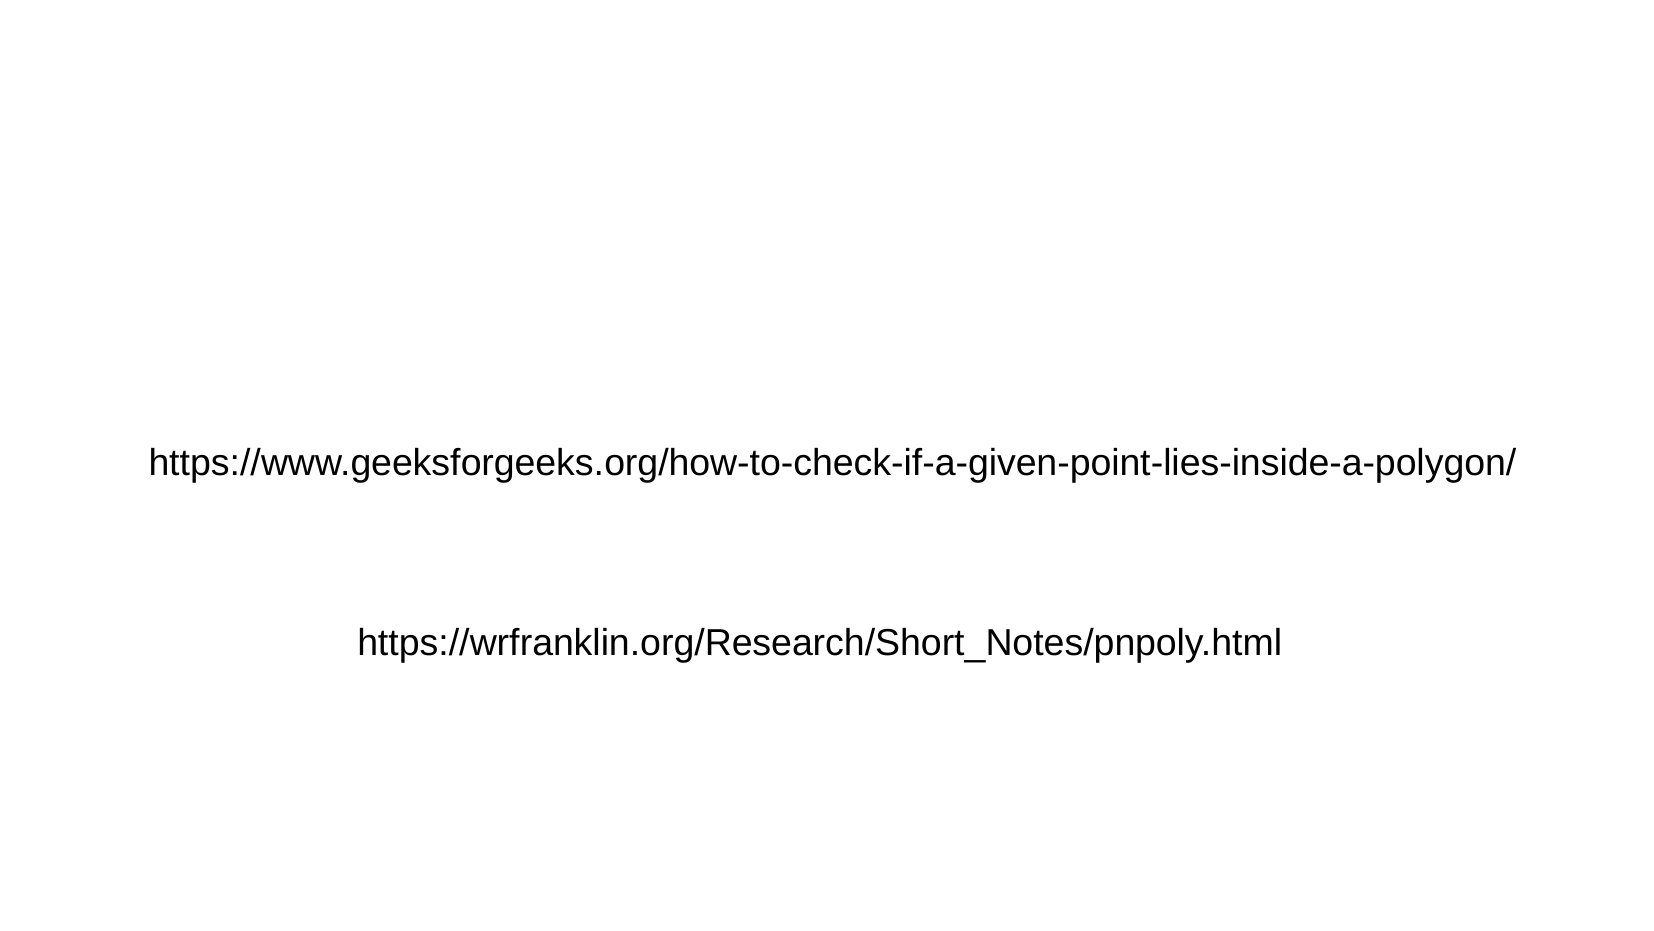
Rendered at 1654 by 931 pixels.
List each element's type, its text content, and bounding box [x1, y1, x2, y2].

text_box https://wrfranklin.org/Research/Short_Notes/pnpoly.html [342, 614, 1298, 672]
text_box https://www.geeksforgeeks.org/how-to-check-if-a-given-point-lies-inside-a-polygon/ [133, 434, 1532, 492]
